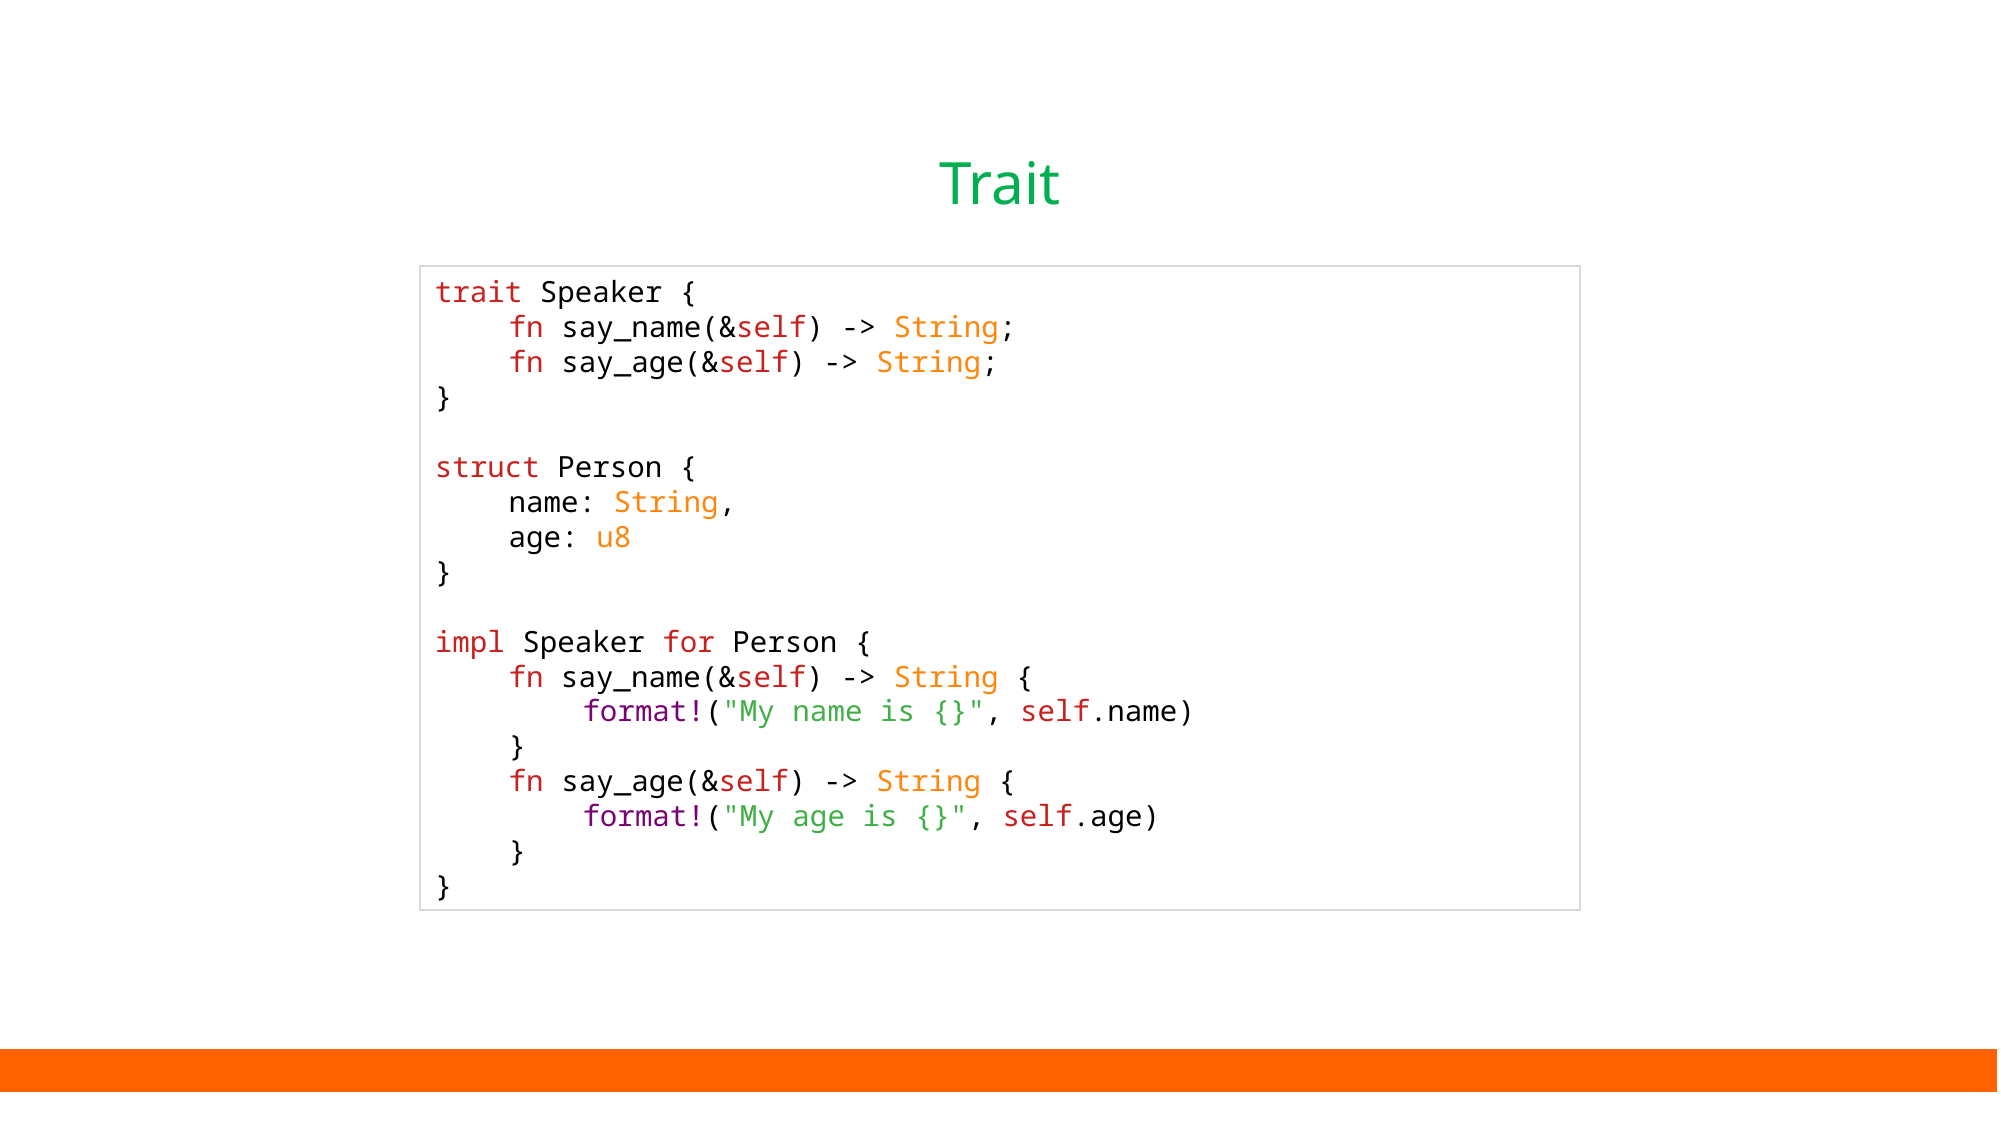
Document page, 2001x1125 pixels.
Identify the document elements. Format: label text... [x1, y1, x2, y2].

list Trait [420, 146, 1580, 237]
text_box trait Speaker { fn say_name(&self) -> String; fn say_age(&self) -> String; } struct Person { name: String, age: u8 } impl Speaker for Person { fn say_name(&self) -> String { format!("My name is {}", self.name) } fn say_age(&self) -> String { format!("My age is {}", self.age) } } [419, 265, 1581, 911]
text_box [0, 1049, 1997, 1092]
